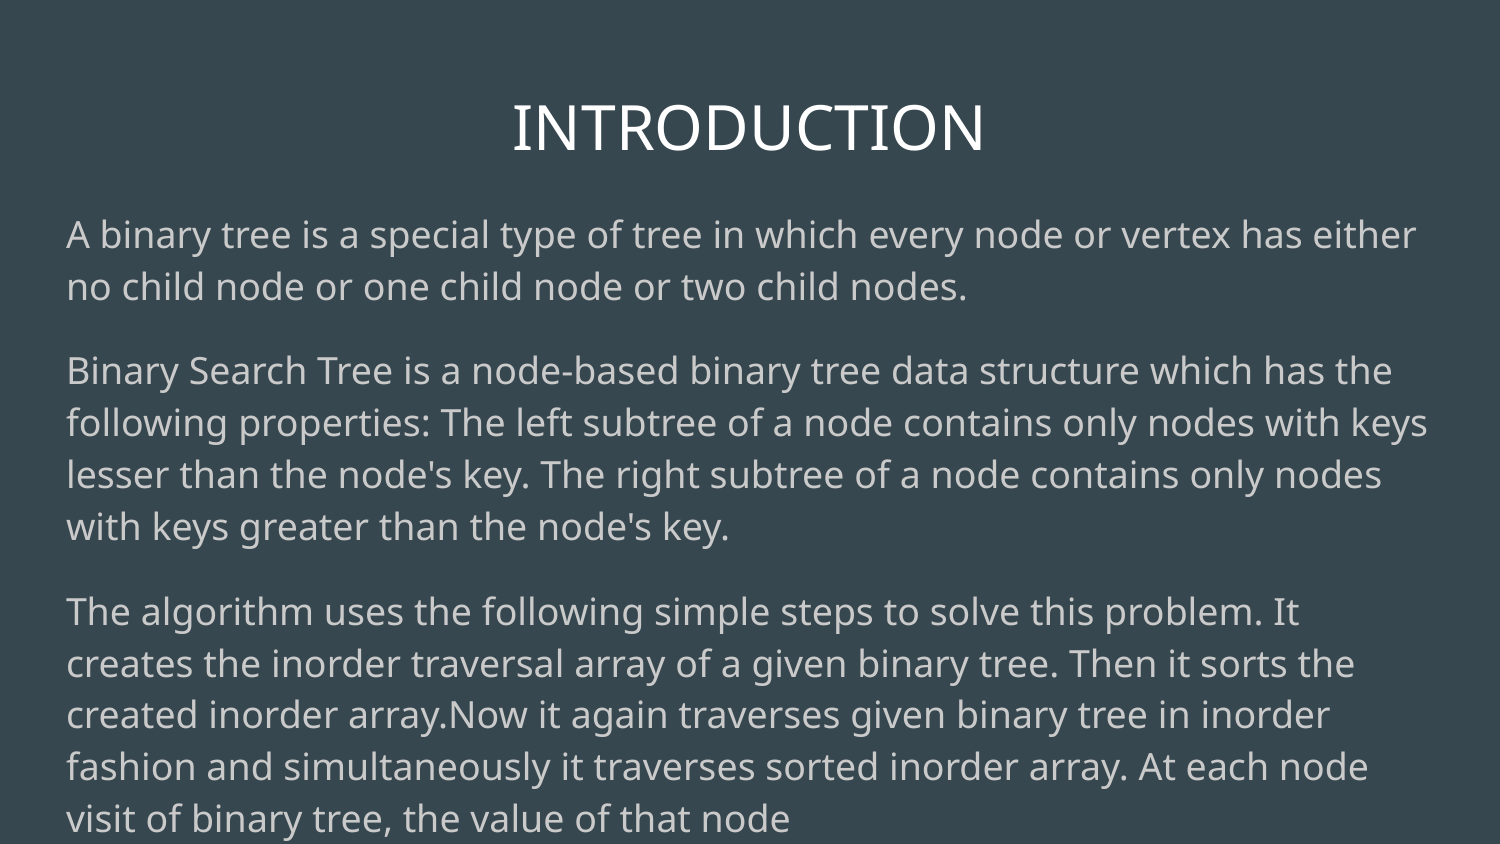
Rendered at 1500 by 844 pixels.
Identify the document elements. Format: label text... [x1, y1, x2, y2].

list A binary tree is a special type of tree in which every node or vertex has either no child node or one child node or two child nodes. Binary Search Tree is a node-based binary tree data structure which has the following properties: The left subtree of a node contains only nodes with keys lesser than the node's key. The right subtree of a node contains only nodes with keys greater than the node's key. The algorithm uses the following simple steps to solve this problem. It creates the inorder traversal array of a given binary tree. Then it sorts the created inorder array.Now it again traverses given binary tree in inorder fashion and simultaneously it traverses sorted inorder array. At each node visit of binary tree, the value of that node [51, 189, 1449, 787]
title INTRODUCTION [51, 72, 1449, 167]
